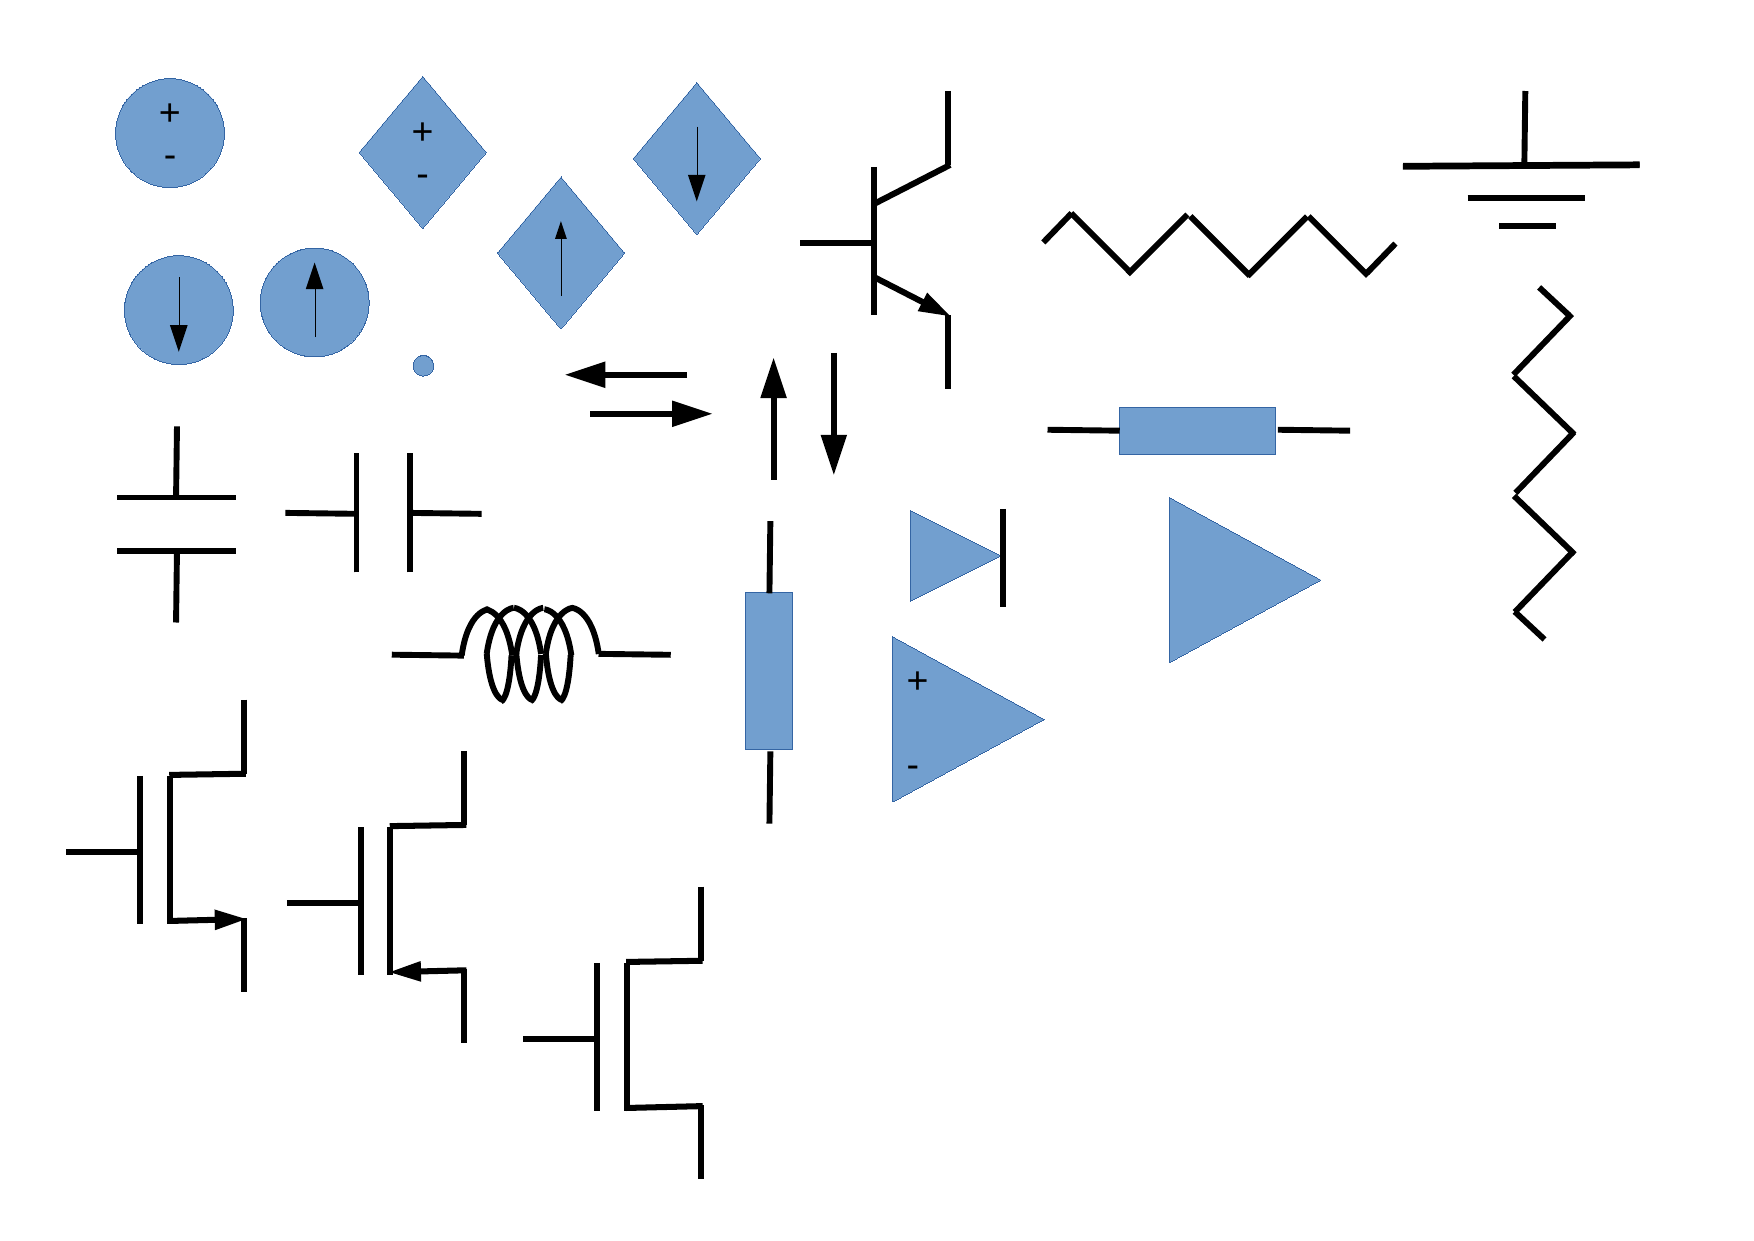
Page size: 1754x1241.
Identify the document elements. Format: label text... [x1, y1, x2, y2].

text_box [892, 794, 908, 802]
text_box [745, 592, 793, 750]
text_box [124, 255, 234, 365]
text_box [944, 664, 1045, 775]
text_box [497, 176, 625, 329]
text_box [98, 866, 395, 1172]
text_box + - [115, 78, 225, 188]
text_box + - [891, 652, 944, 794]
text_box [633, 82, 761, 235]
text_box [1119, 407, 1276, 455]
text_box + - [359, 76, 487, 229]
text_box [1169, 497, 1321, 663]
text_box [910, 510, 1000, 602]
text_box [260, 248, 370, 357]
text_box [413, 355, 434, 377]
text_box [800, 86, 1097, 392]
text_box [892, 636, 921, 652]
